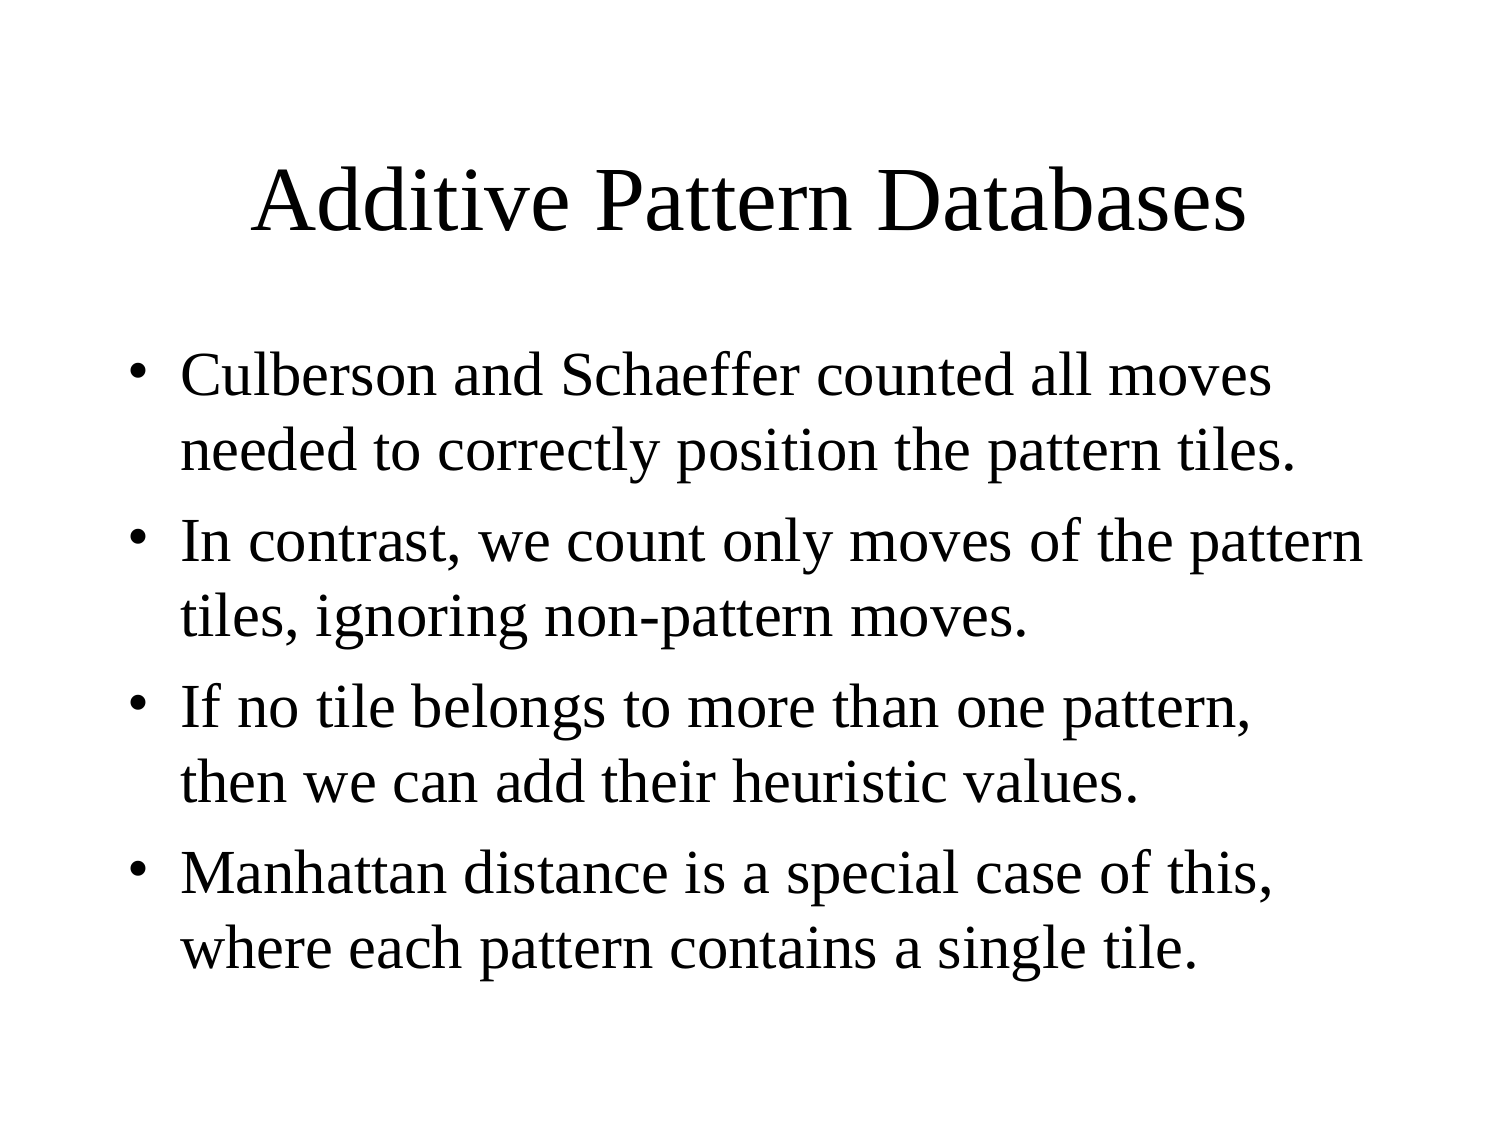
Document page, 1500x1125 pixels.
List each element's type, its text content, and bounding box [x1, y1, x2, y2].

title Additive Pattern Databases [112, 99, 1388, 288]
list Culberson and Schaeffer counted all moves needed to correctly position the pattern tiles. In contrast, we count only moves of the pattern tiles, ignoring non-pattern moves. If no tile belongs to more than one pattern, then we can add their heuristic values. Manhattan distance is a special case of this, where each pattern contains a single tile. [112, 324, 1388, 1000]
